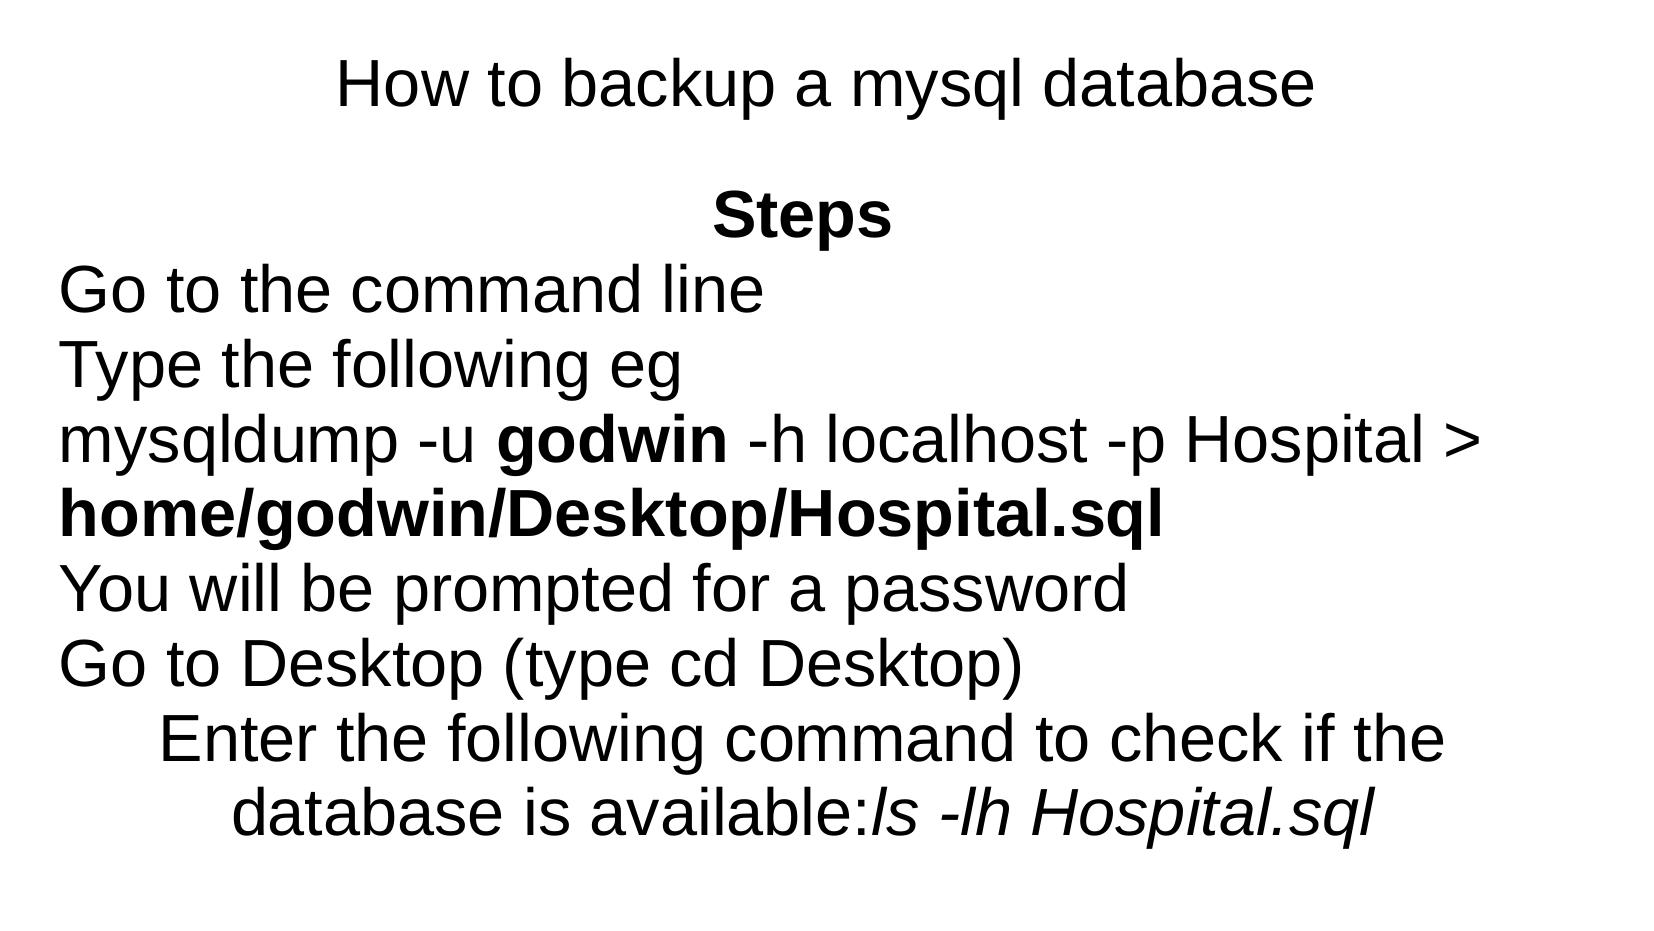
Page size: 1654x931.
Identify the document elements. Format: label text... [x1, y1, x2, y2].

subtitle Steps Go to the command line Type the following eg mysqldump -u godwin -h localhost -p Hospital > home/godwin/Desktop/Hospital.sql You will be prompted for a password Go to Desktop (type cd Desktop) Enter the following command to check if the database is available:ls -lh Hospital.sql [59, 177, 1548, 931]
title How to backup a mysql database [82, 37, 1571, 130]
